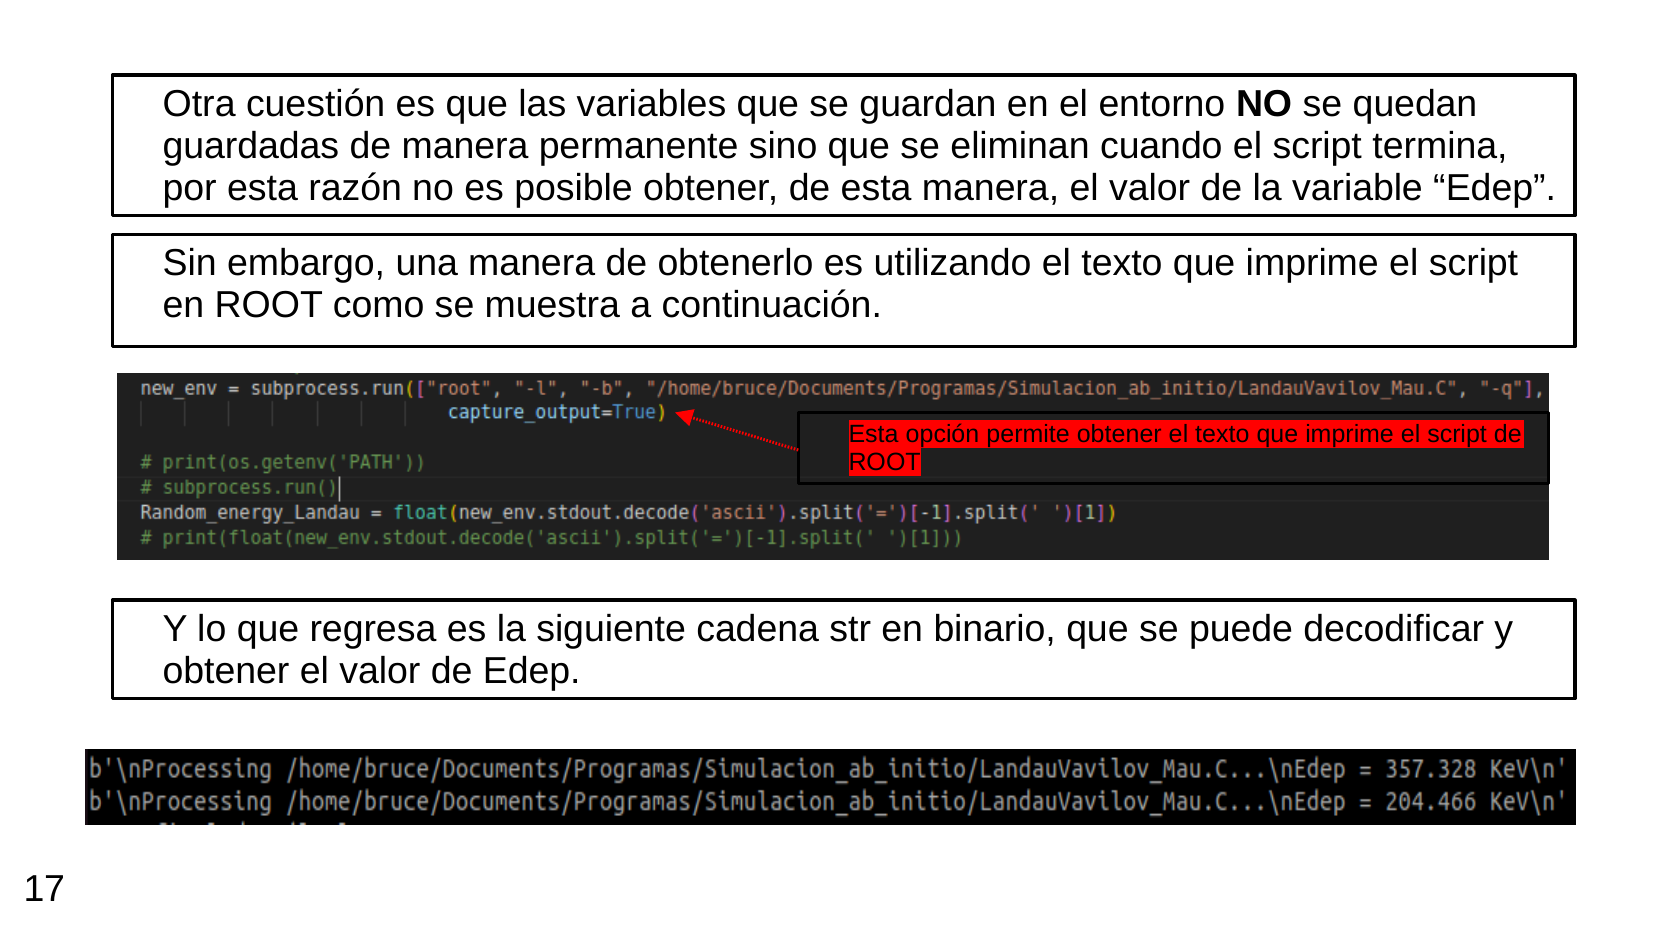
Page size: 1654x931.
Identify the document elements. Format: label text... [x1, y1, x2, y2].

text_box Sin embargo, una manera de obtenerlo es utilizando el texto que imprime el script en ROOT como se muestra a continuación. [112, 234, 1576, 347]
picture [117, 373, 1549, 560]
text_box Esta opción permite obtener el texto que imprime el script de ROOT [798, 412, 1549, 484]
text_box <number> [8, 860, 638, 931]
text_box Otra cuestión es que las variables que se guardan en el entorno NO se quedan guardadas de manera permanente sino que se eliminan cuando el script termina, por esta razón no es posible obtener, de esta manera, el valor de la variable “Edep”. [112, 75, 1576, 216]
text_box Y lo que regresa es la siguiente cadena str en binario, que se puede decodificar y obtener el valor de Edep. [112, 600, 1576, 699]
picture [85, 749, 1576, 826]
